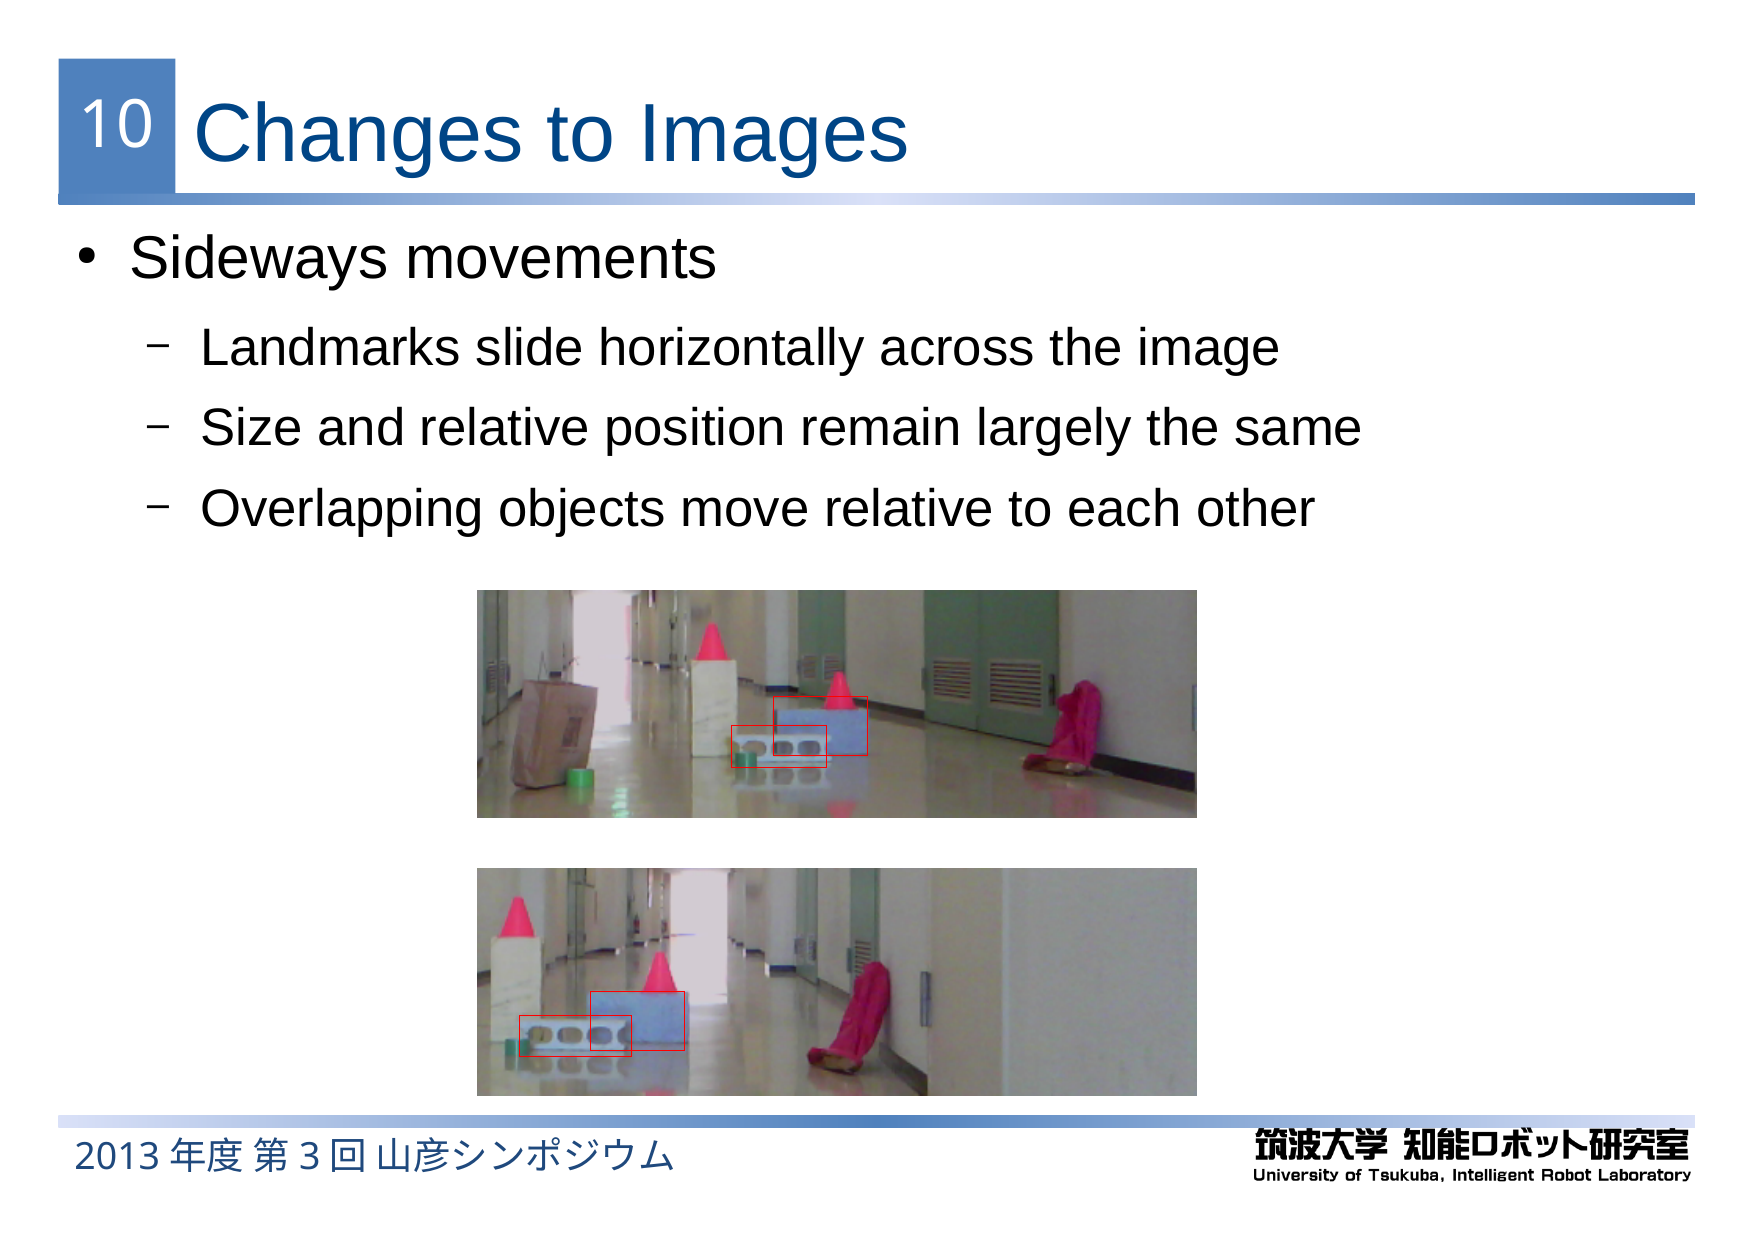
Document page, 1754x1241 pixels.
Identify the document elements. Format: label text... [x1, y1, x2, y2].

picture [477, 868, 1197, 1096]
title Changes to Images [193, 61, 1651, 205]
picture [477, 590, 1197, 818]
list Sideways movements Landmarks slide horizontally across the image Size and relative position remain largely the same Overlapping objects move relative to each other [58, 223, 1696, 876]
picture [1252, 1127, 1691, 1182]
